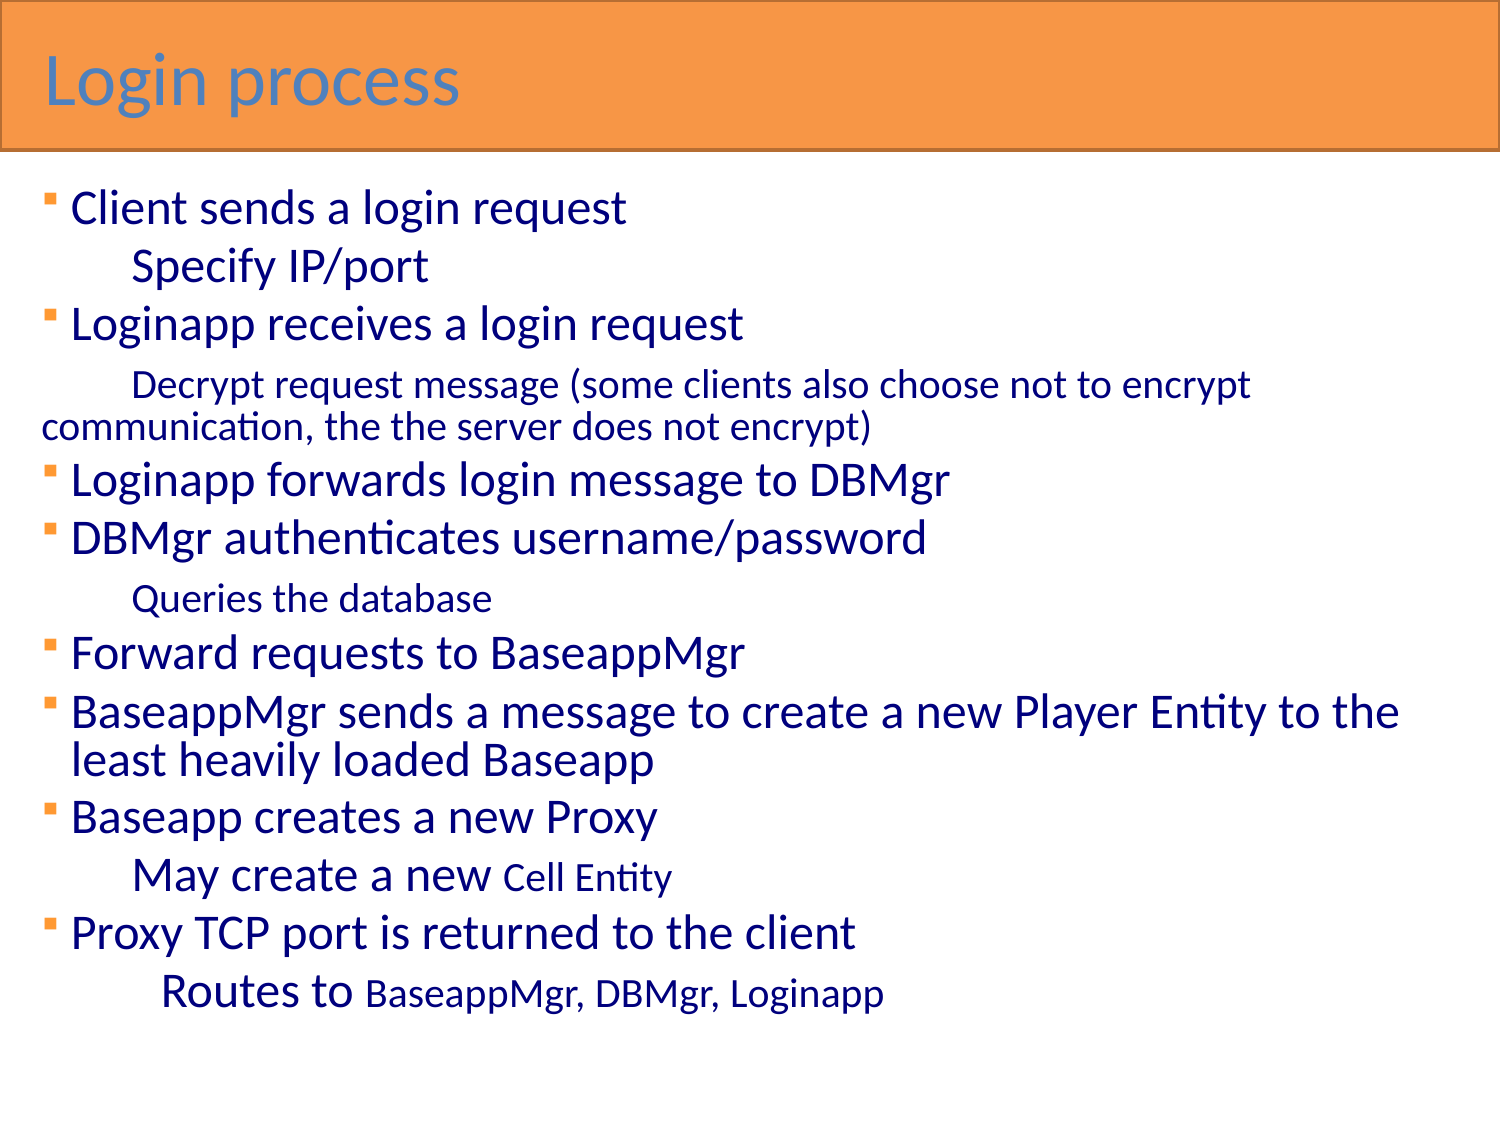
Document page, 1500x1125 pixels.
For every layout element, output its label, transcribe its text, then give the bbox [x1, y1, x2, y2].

title Login process [29, 21, 1483, 129]
text_box [0, 0, 1500, 150]
text_box Client sends a login request Specify IP/port Loginapp receives a login request Decrypt request message (some clients also choose not to encrypt communication, the the server does not encrypt) Loginapp forwards login message to DBMgr DBMgr authenticates username/password Queries the database Forward requests to BaseappMgr BaseappMgr sends a message to create a new Player Entity to the least heavily loaded Baseapp Baseapp creates a new Proxy May create a new Cell Entity Proxy TCP port is returned to the client Routes to BaseappMgr, DBMgr, Loginapp [32, 184, 1468, 1012]
